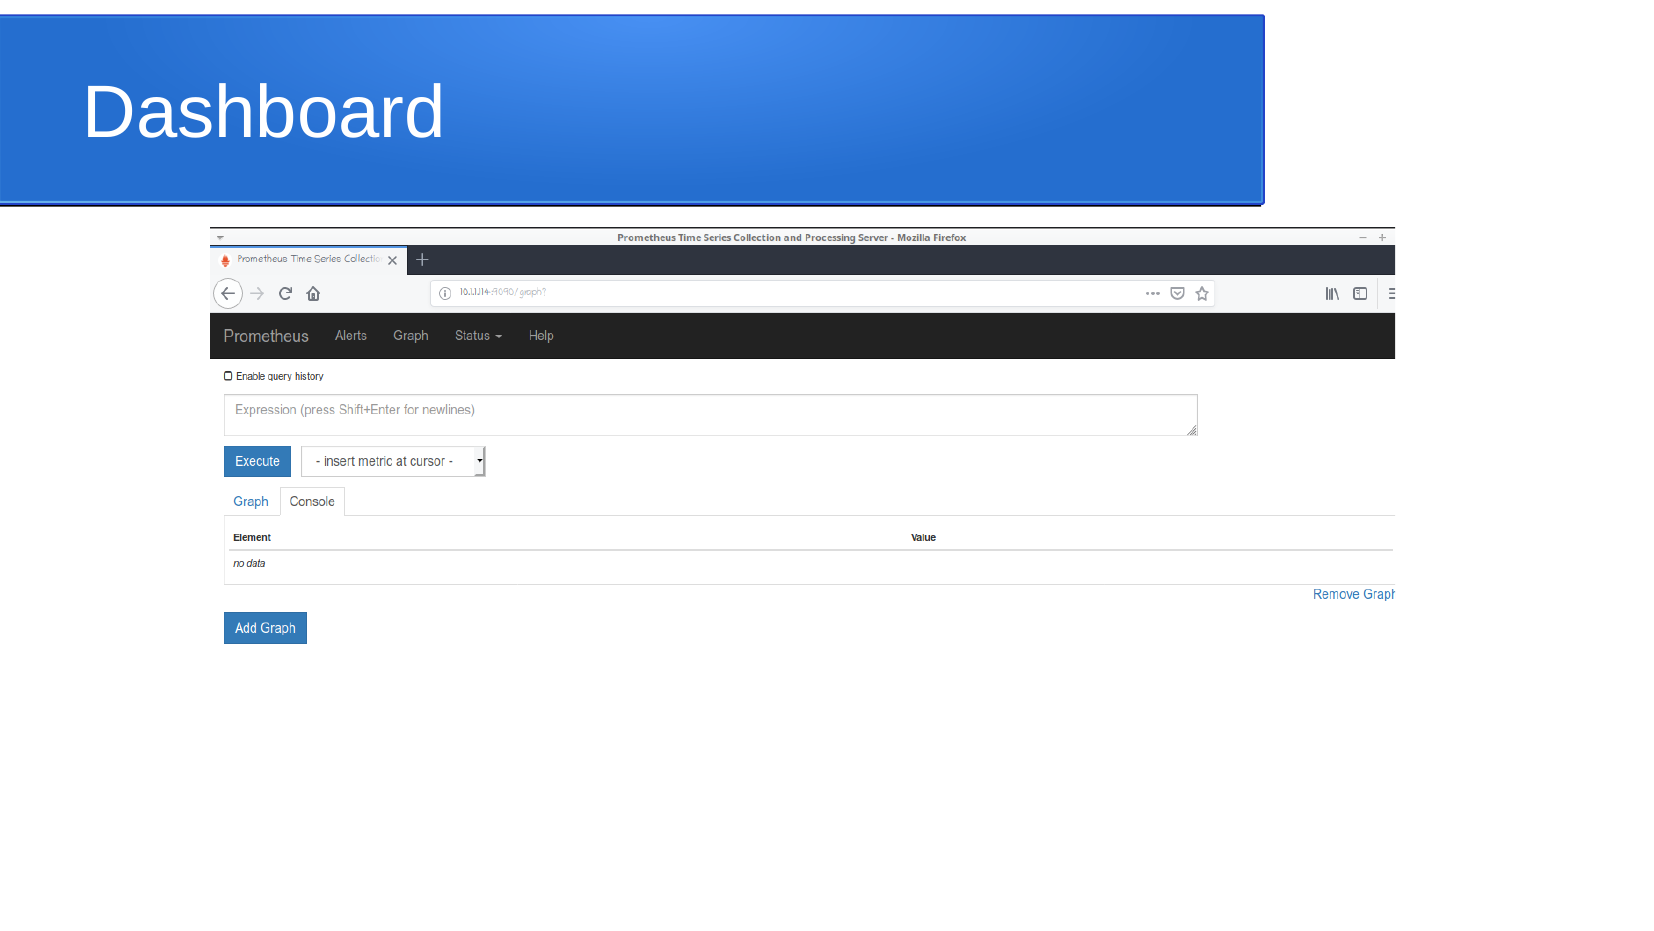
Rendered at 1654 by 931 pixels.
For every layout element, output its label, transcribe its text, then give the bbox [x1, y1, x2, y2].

title Dashboard [82, 35, 1235, 189]
picture [210, 227, 1396, 690]
